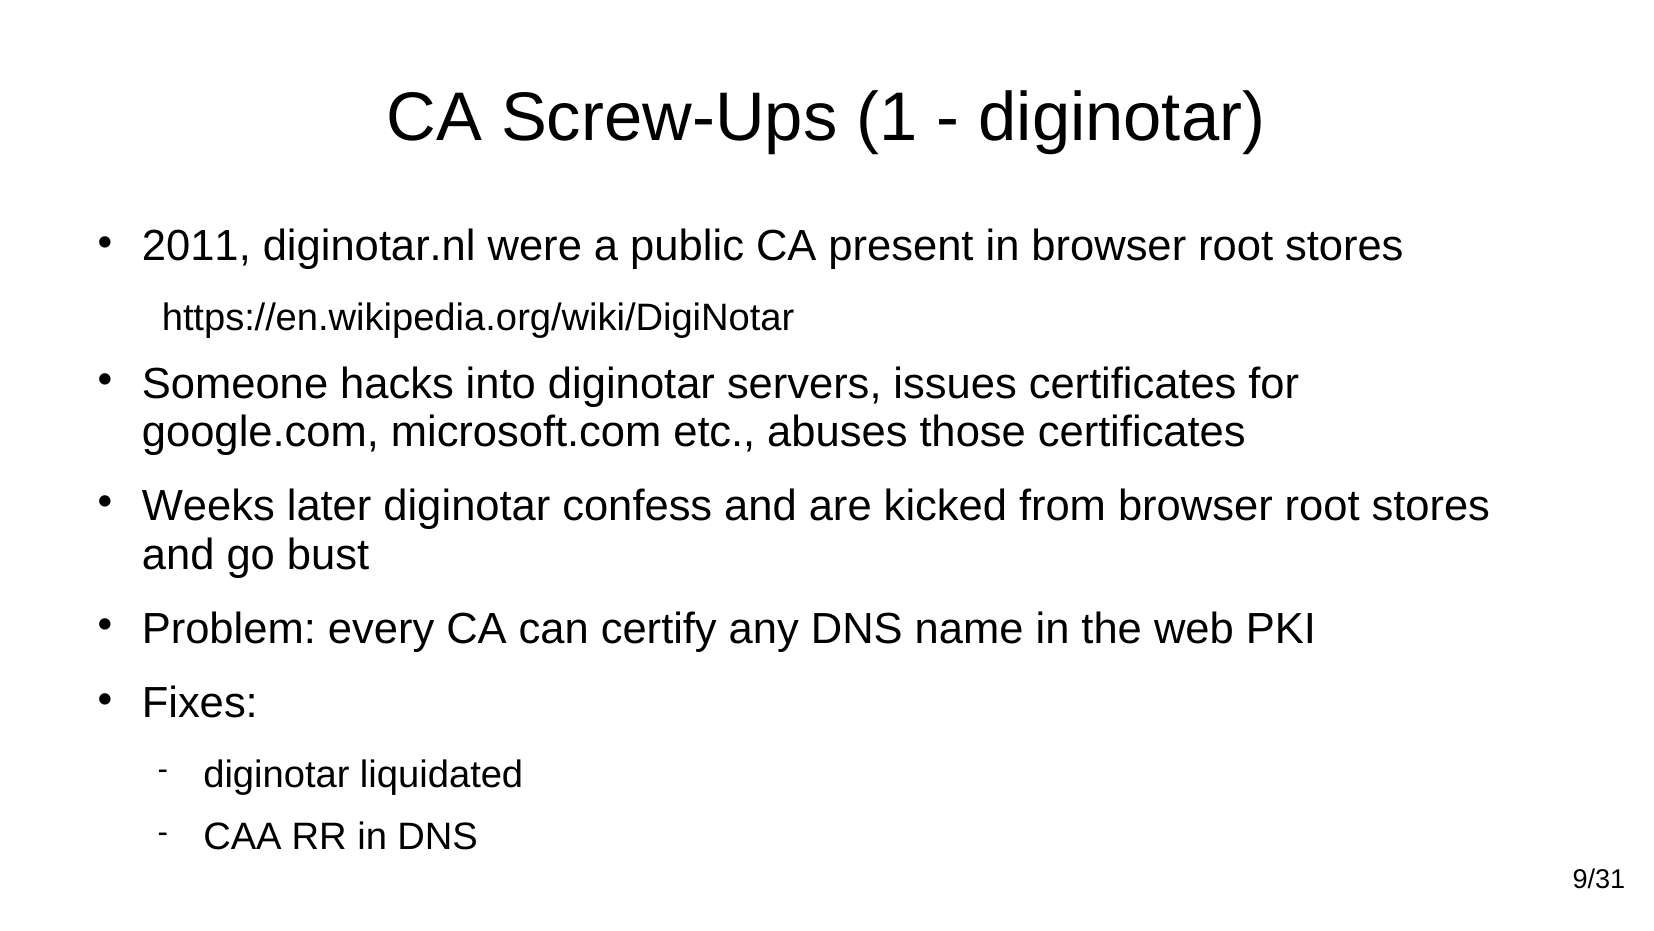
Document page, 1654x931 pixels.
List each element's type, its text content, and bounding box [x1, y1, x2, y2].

list 2011, diginotar.nl were a public CA present in browser root stores https://en.wikipedia.org/wiki/DigiNotar Someone hacks into diginotar servers, issues certificates for google.com, microsoft.com etc., abuses those certificates Weeks later diginotar confess and are kicked from browser root stores and go bust Problem: every CA can certify any DNS name in the web PKI Fixes: diginotar liquidated CAA RR in DNS [82, 217, 1538, 864]
title CA Screw-Ups (1 - diginotar) [82, 37, 1571, 193]
